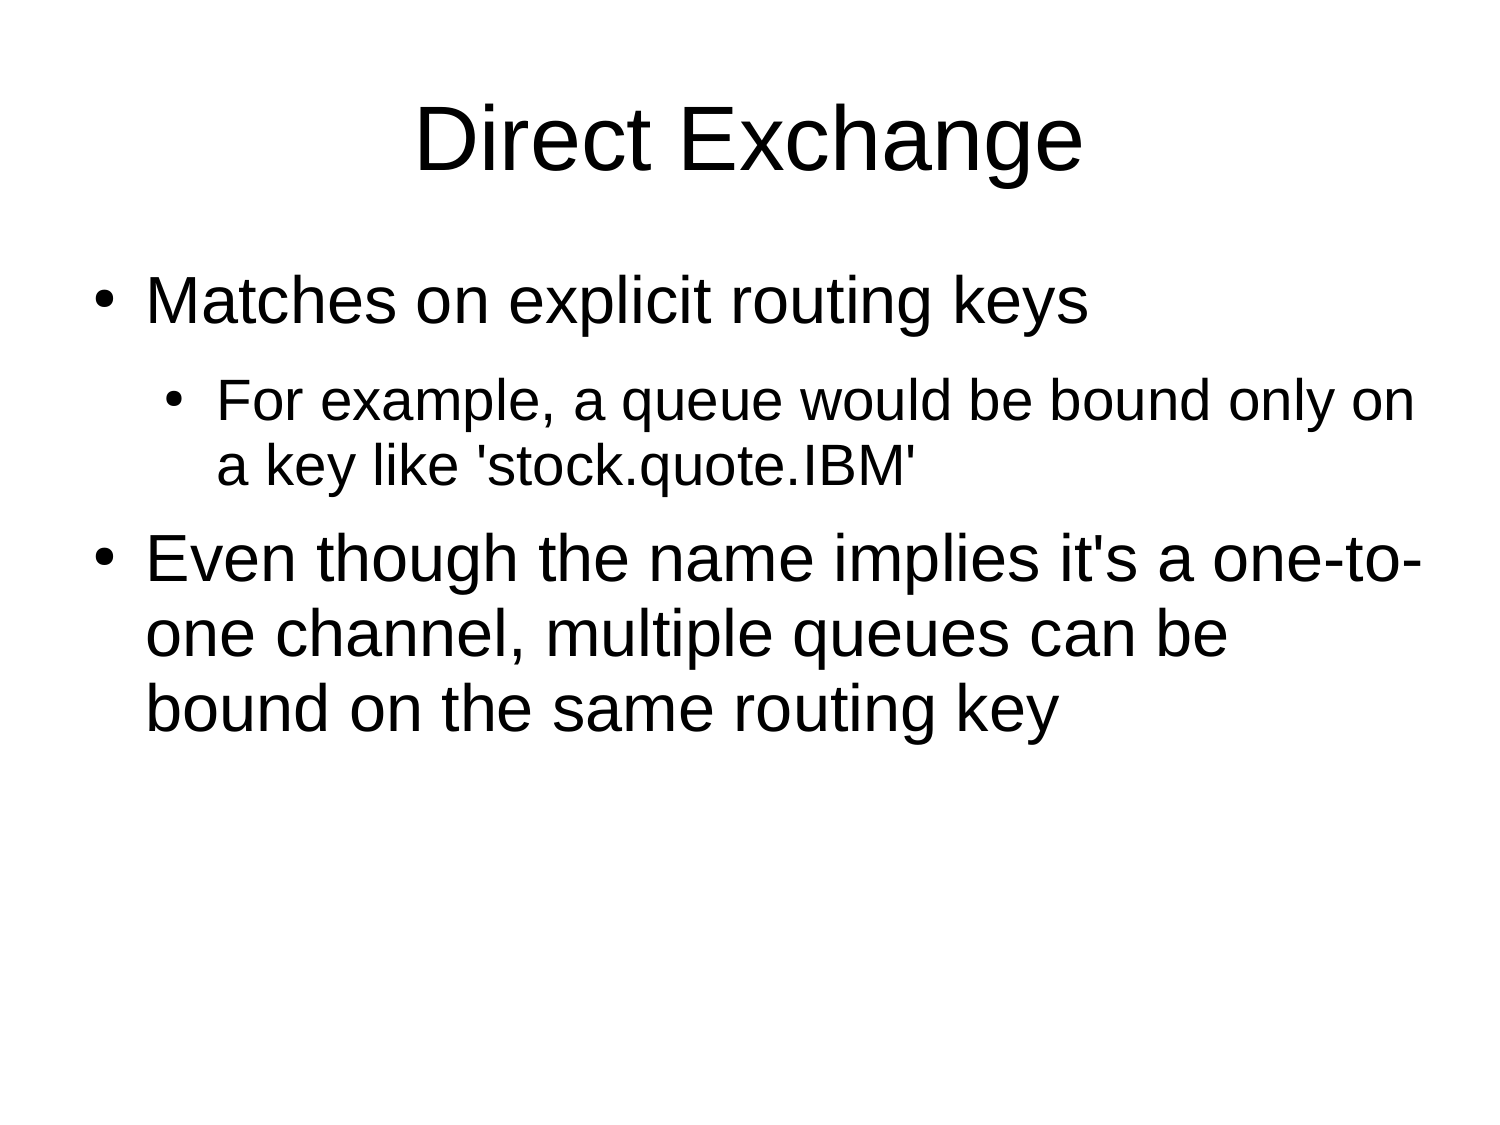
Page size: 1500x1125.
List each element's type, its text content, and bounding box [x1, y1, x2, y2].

title Direct Exchange [75, 52, 1425, 226]
list Matches on explicit routing keys For example, a queue would be bound only on a key like 'stock.quote.IBM' Even though the name implies it's a one-to-one channel, multiple queues can be bound on the same routing key [75, 263, 1425, 1006]
